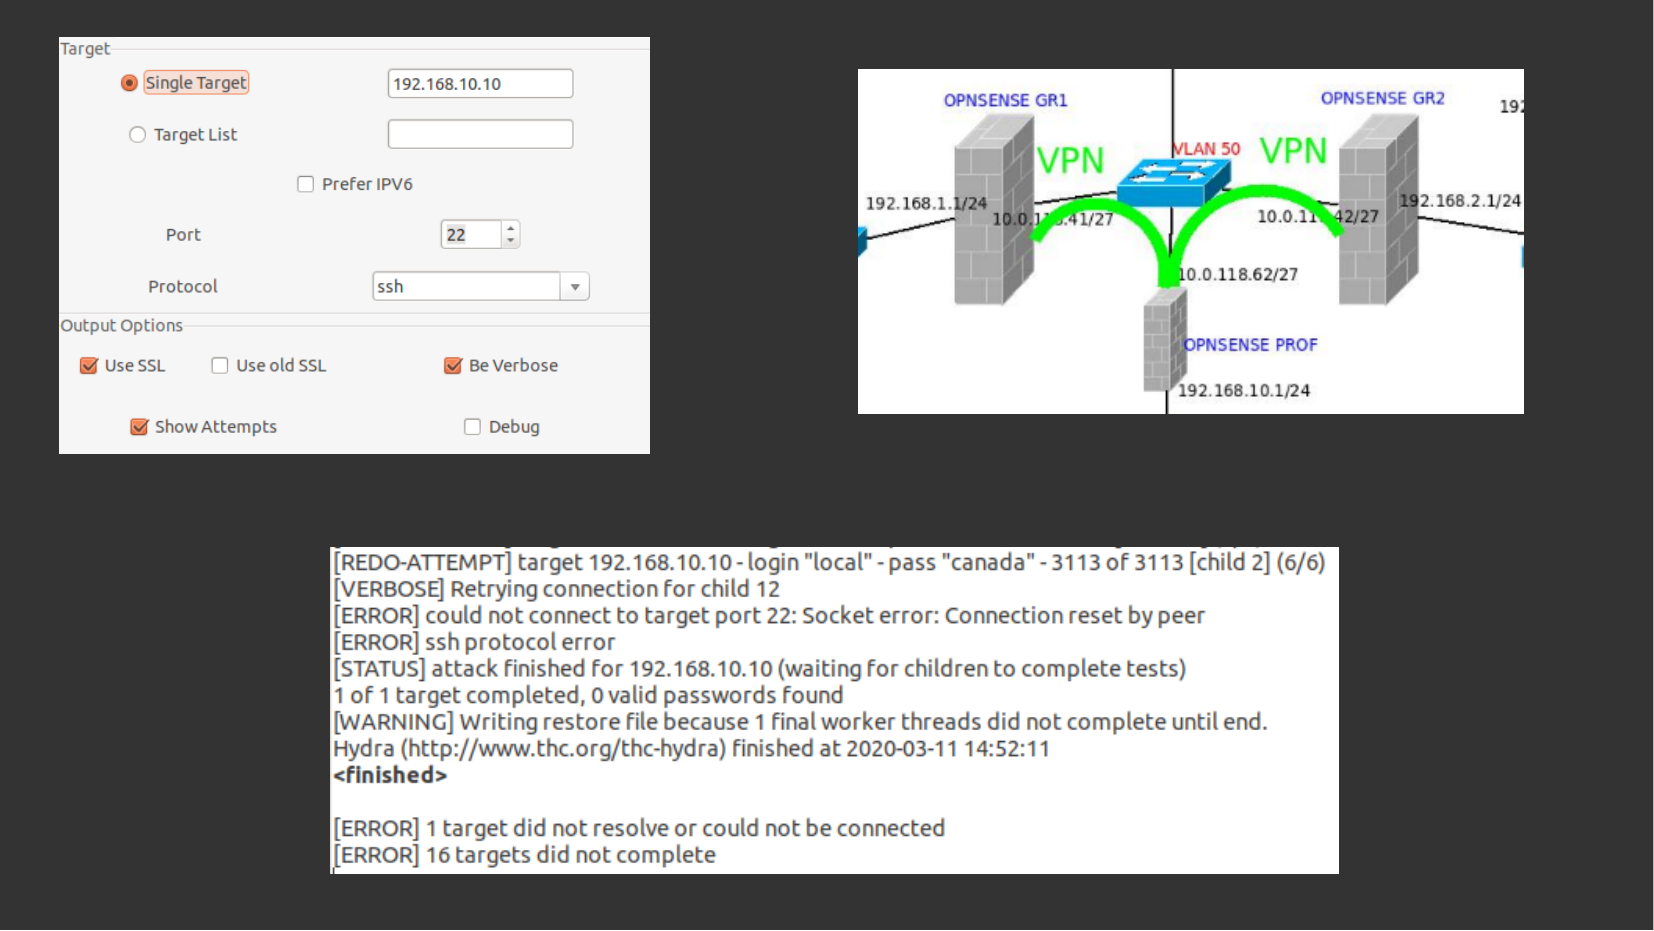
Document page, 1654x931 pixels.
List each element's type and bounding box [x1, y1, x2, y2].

picture [858, 69, 1524, 414]
picture [59, 37, 650, 454]
picture [330, 547, 1339, 875]
